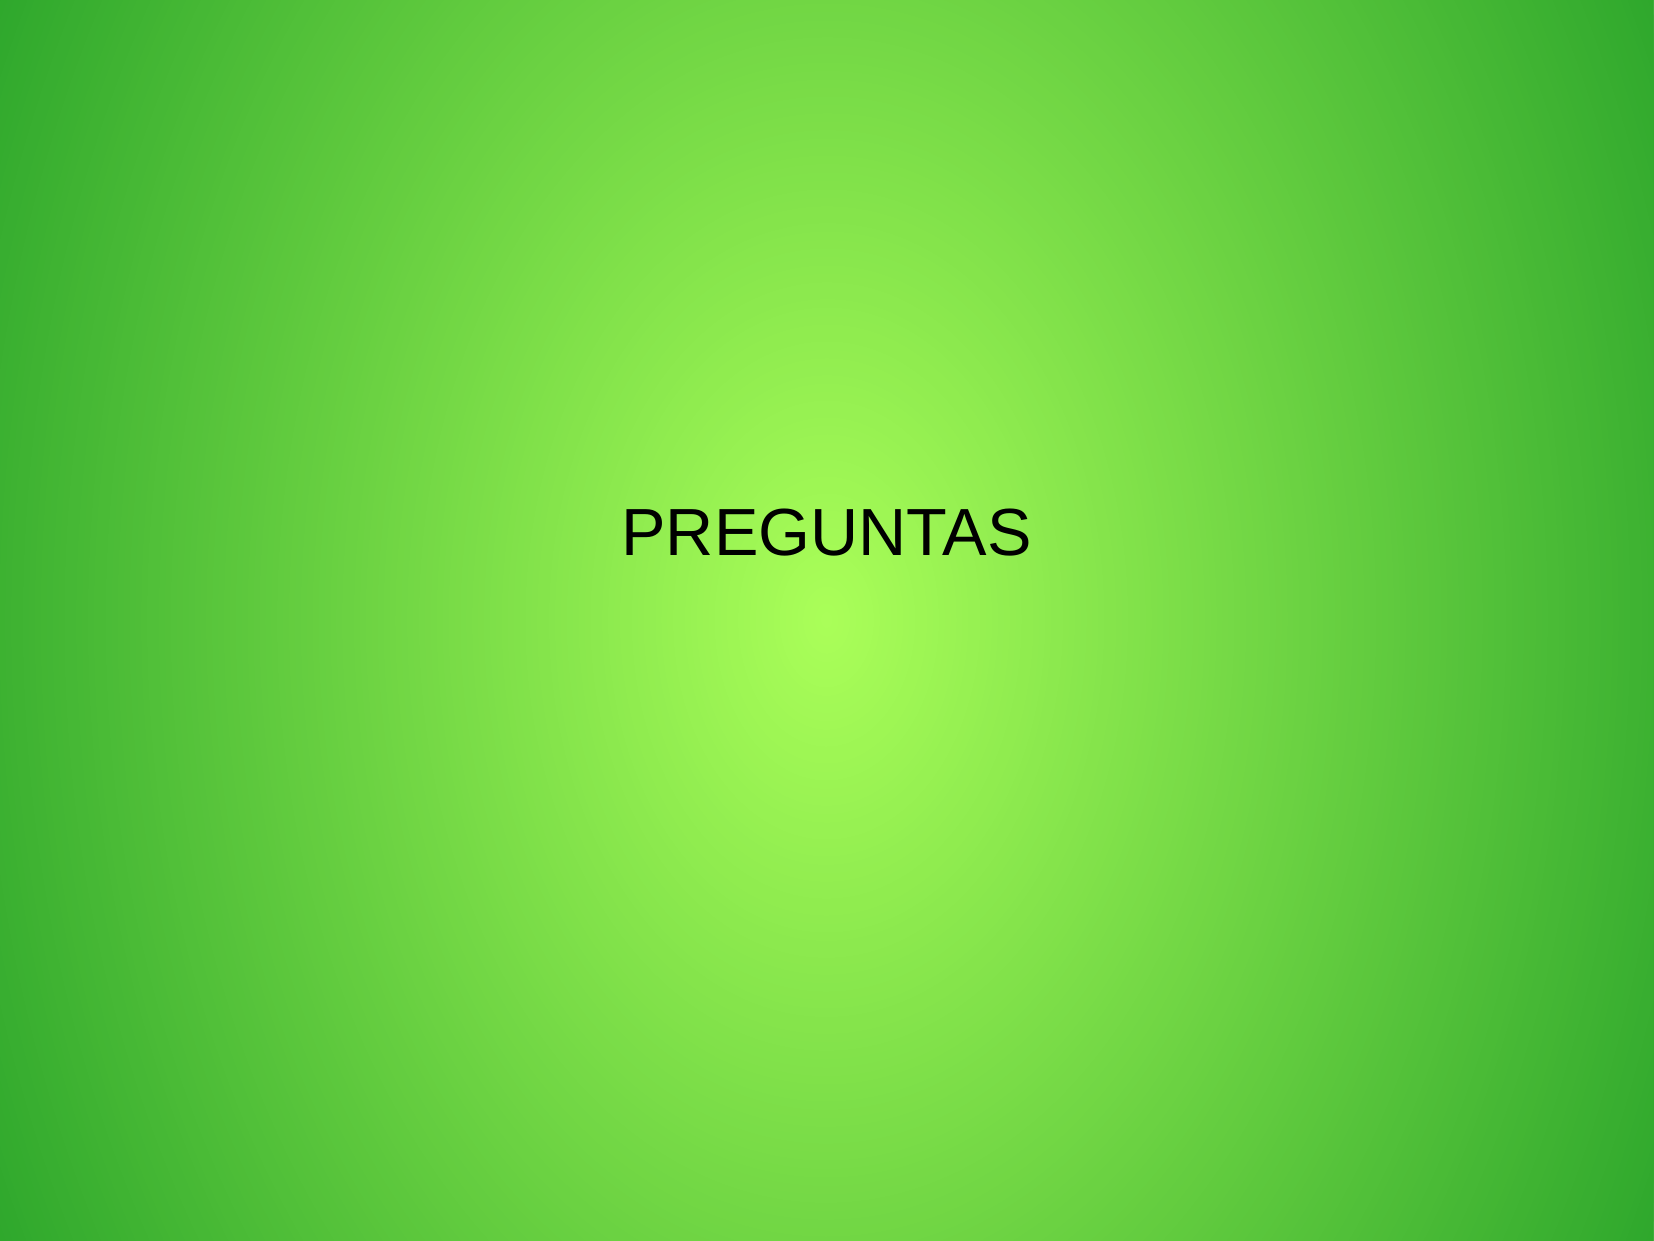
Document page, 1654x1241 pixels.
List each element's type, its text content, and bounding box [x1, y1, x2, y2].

subtitle PREGUNTAS [82, 47, 1571, 1019]
